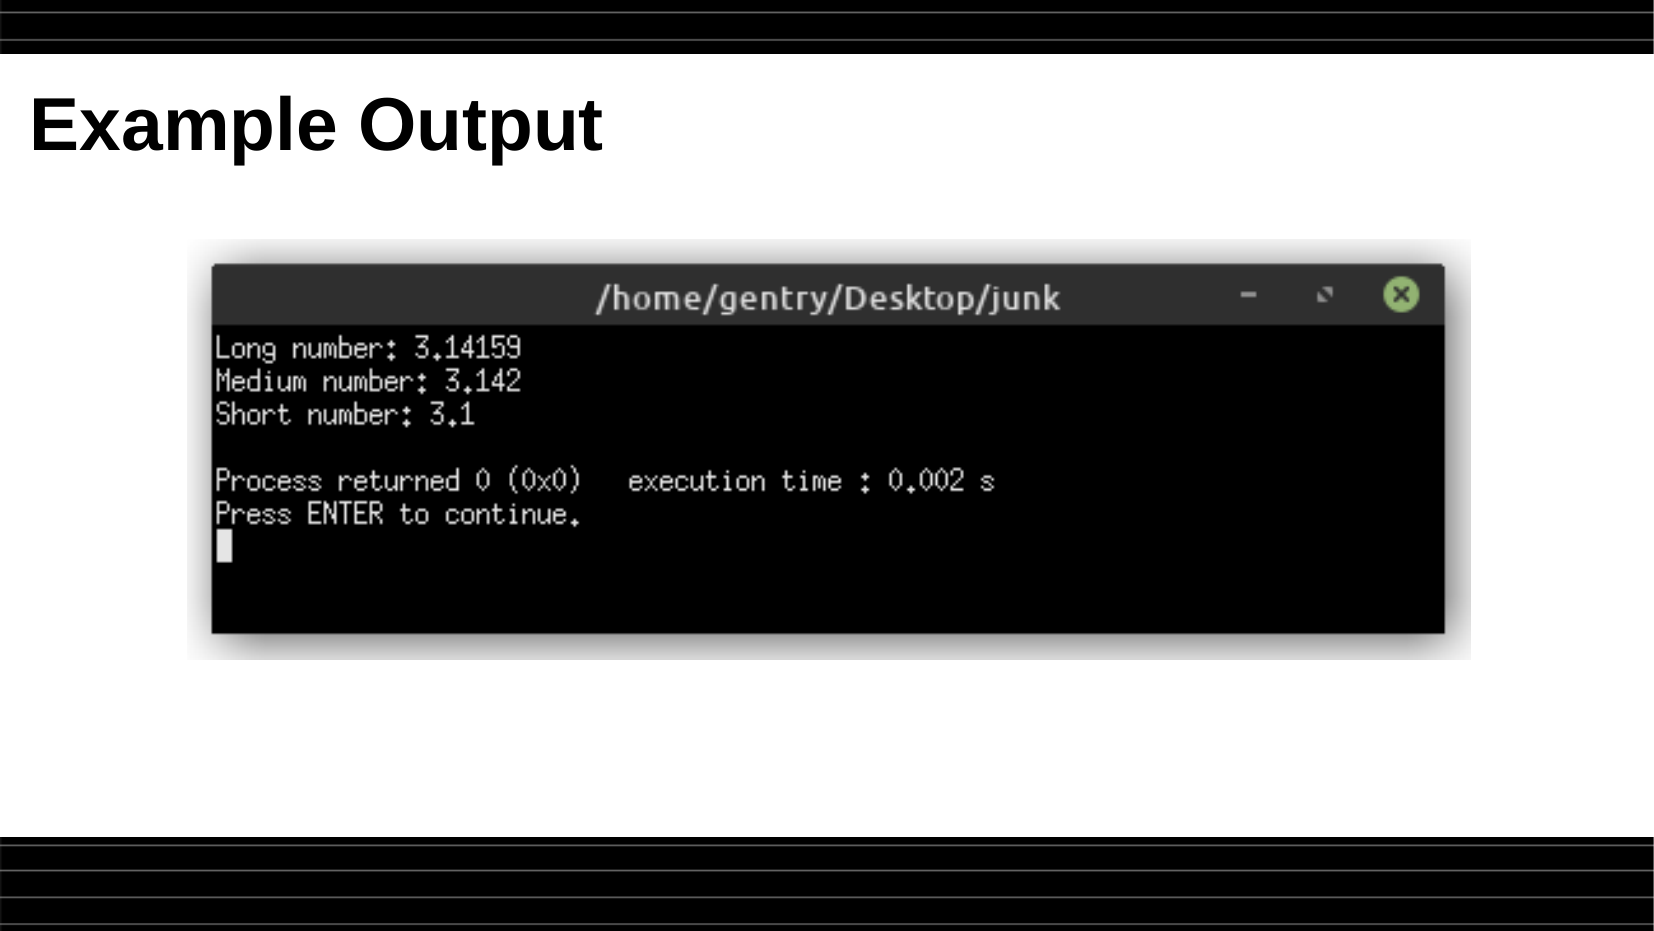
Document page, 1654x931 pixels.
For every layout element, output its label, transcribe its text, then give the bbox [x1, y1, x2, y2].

picture [187, 239, 1471, 661]
picture [0, 0, 1654, 54]
text_box Example Output [15, 75, 1591, 174]
picture [0, 837, 1654, 931]
